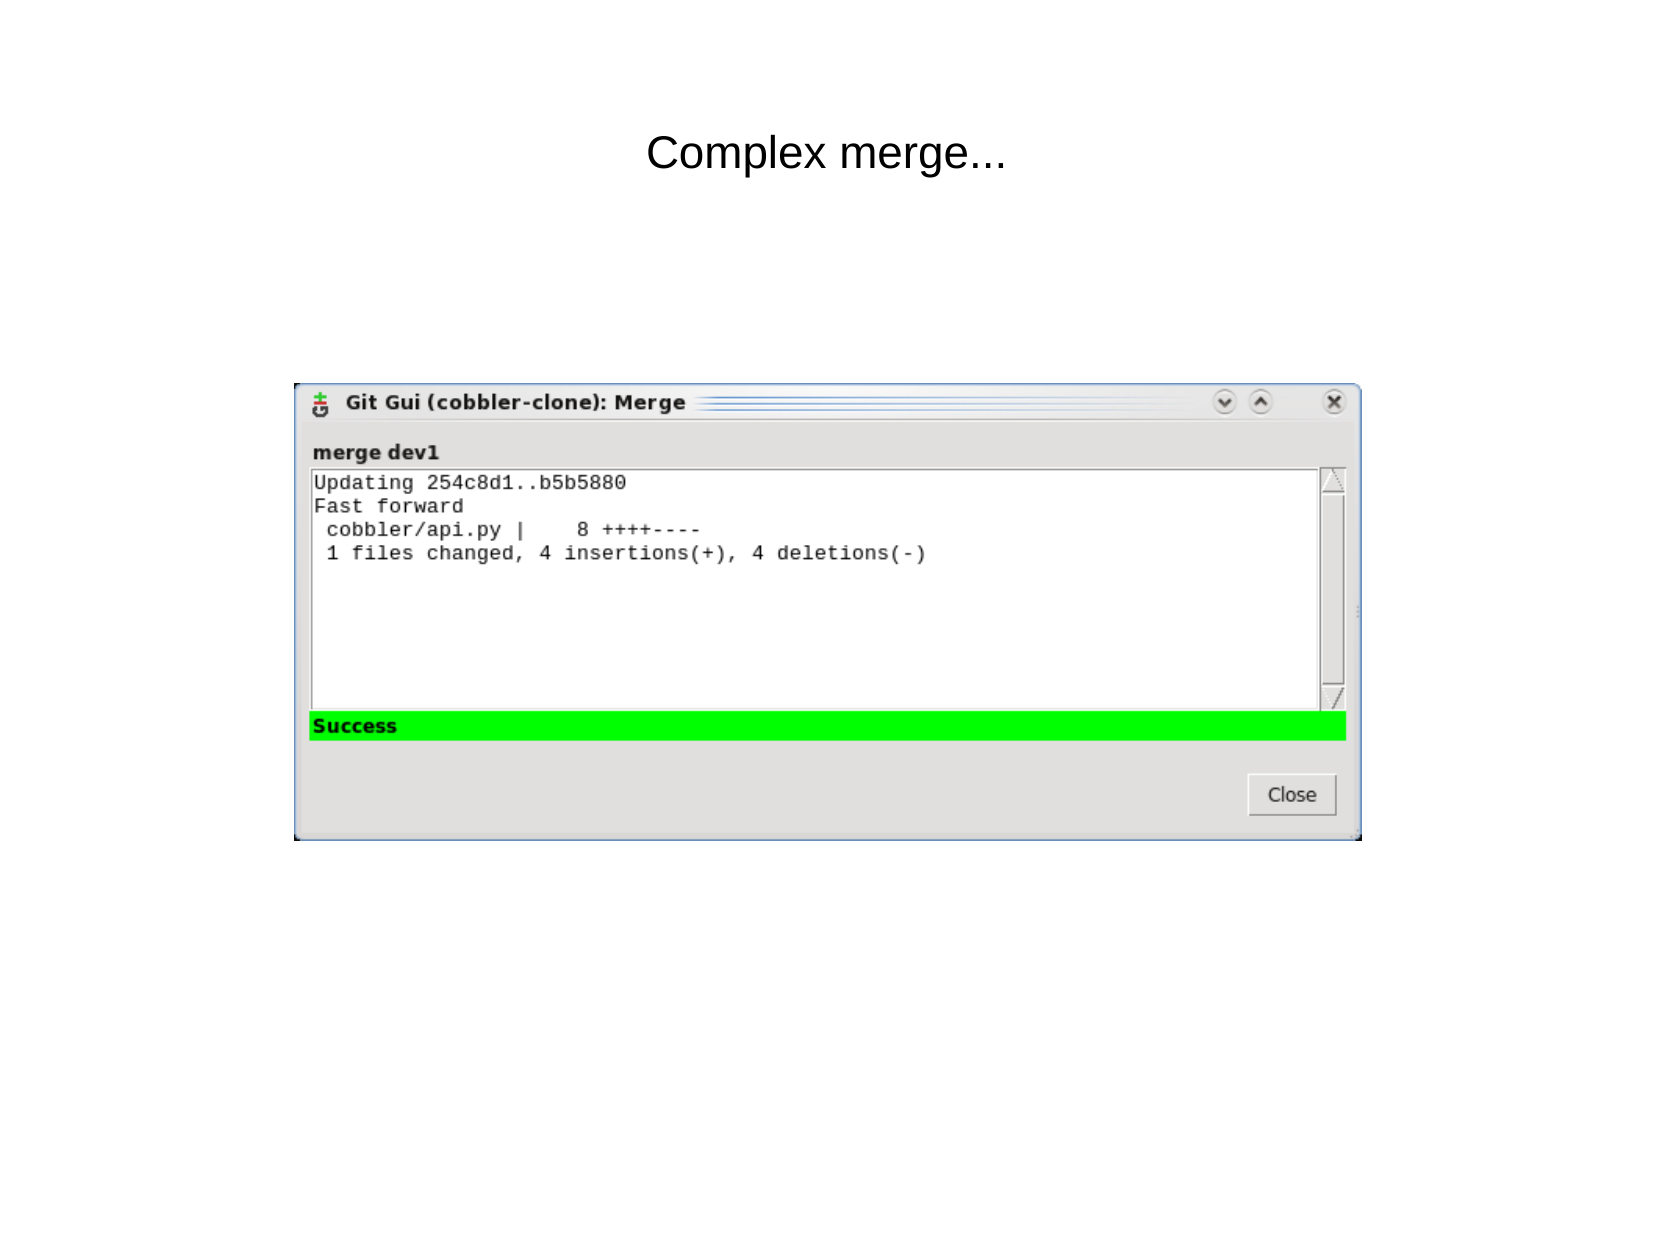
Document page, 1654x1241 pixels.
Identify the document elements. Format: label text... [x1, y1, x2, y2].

picture [294, 383, 1362, 841]
title Complex merge... [82, 56, 1571, 250]
